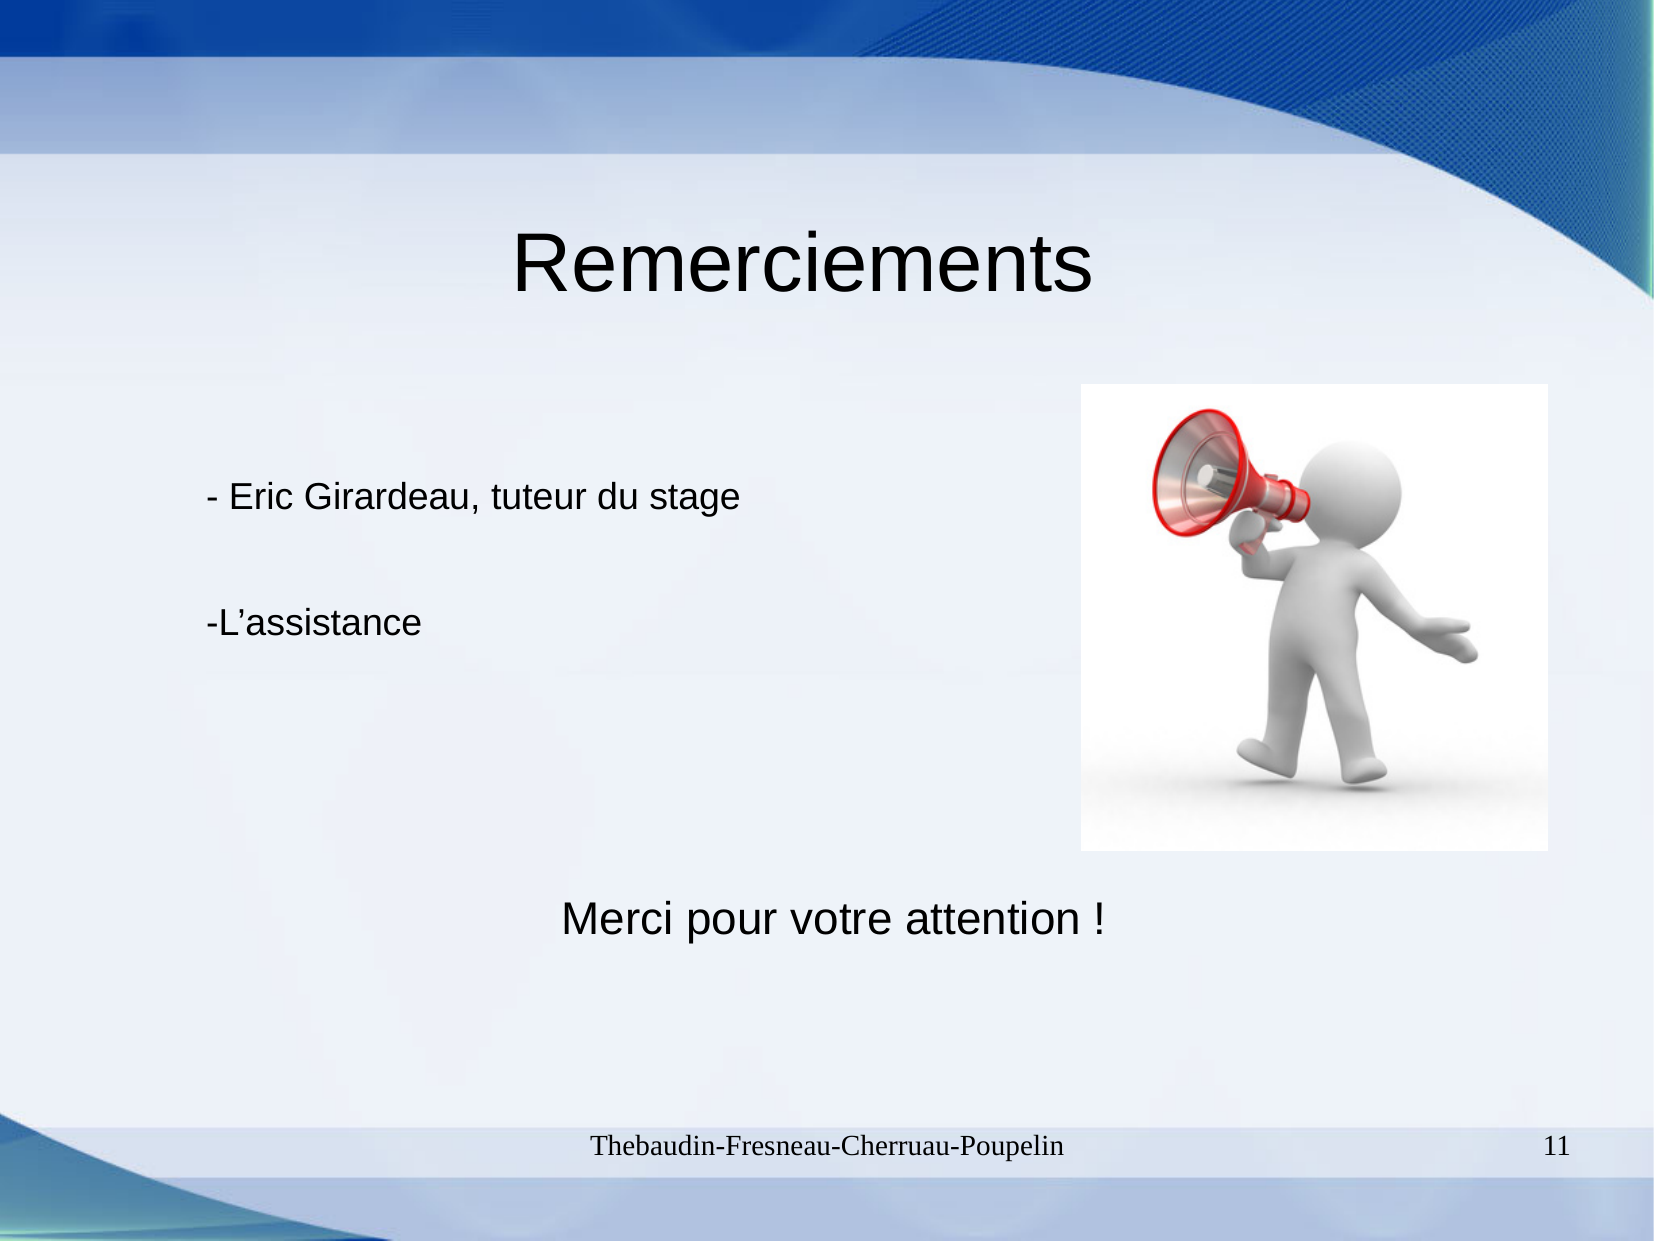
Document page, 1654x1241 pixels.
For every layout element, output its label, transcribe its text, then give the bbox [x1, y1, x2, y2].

picture [0, 0, 1654, 1241]
title Remerciements [59, 159, 1548, 367]
text_box Merci pour votre attention ! [546, 885, 1123, 952]
text_box - Eric Girardeau, tuteur du stage -L’assistance [191, 468, 756, 987]
